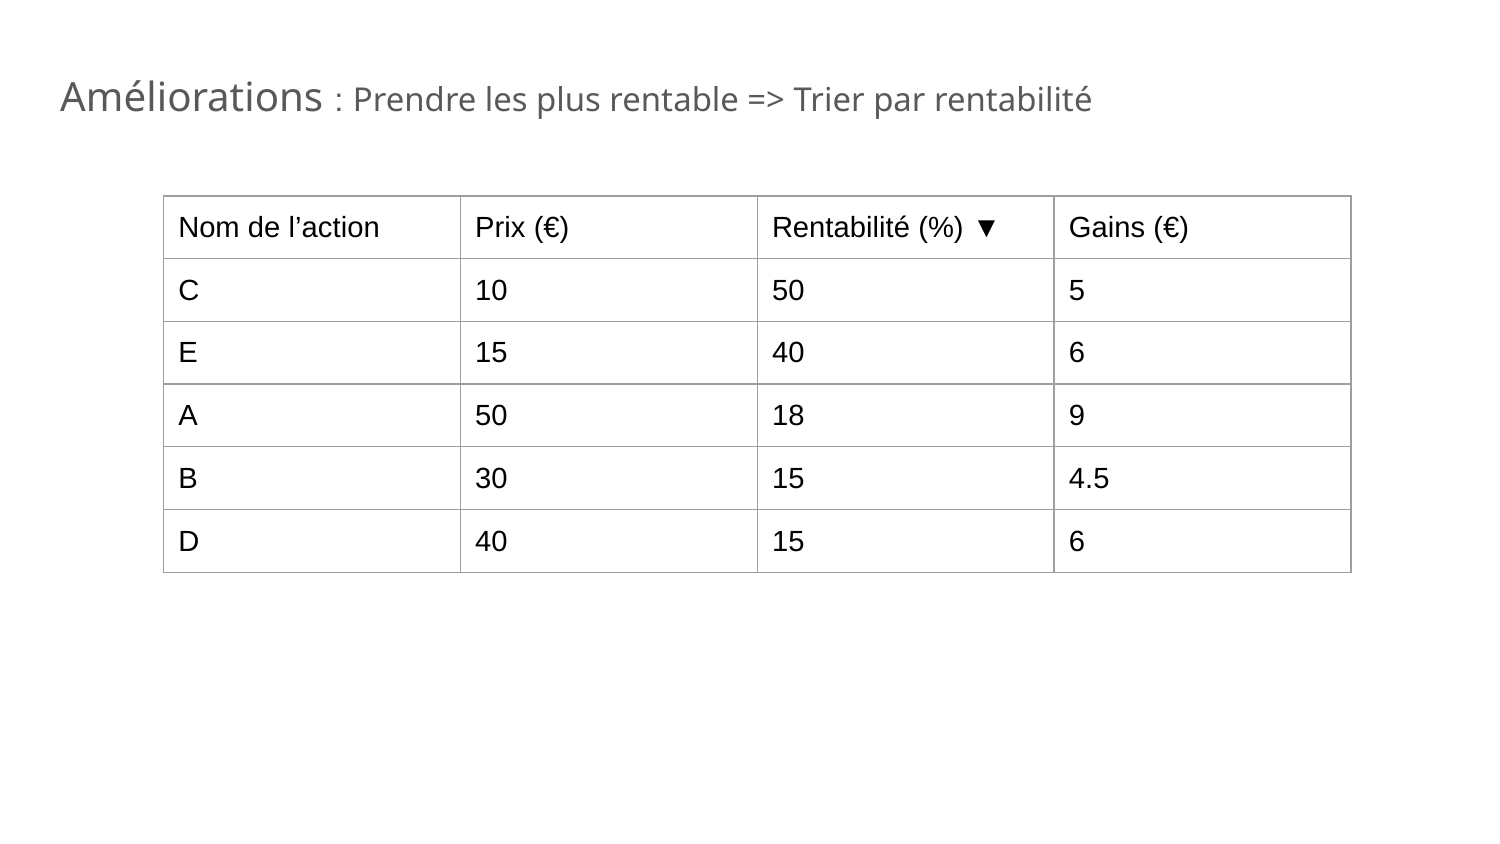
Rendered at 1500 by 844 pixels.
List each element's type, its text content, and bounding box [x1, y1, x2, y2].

table_cell 40 [461, 510, 757, 572]
table_cell D [164, 510, 460, 572]
table_cell 6 [1055, 322, 1350, 383]
table_cell 5 [1055, 259, 1350, 321]
table_cell 10 [461, 259, 757, 321]
table_cell 40 [758, 322, 1053, 383]
table_header Prix (€) [461, 197, 757, 258]
table_header Nom de l’action [164, 197, 460, 258]
list Améliorations : Prendre les plus rentable => Trier par rentabilité [45, 44, 1443, 139]
table_cell B [164, 447, 460, 509]
table_cell 50 [461, 385, 757, 446]
table_cell C [164, 259, 460, 321]
table_cell 18 [758, 385, 1053, 446]
table_cell 50 [758, 259, 1053, 321]
table_cell 15 [461, 322, 757, 383]
table_cell 30 [461, 447, 757, 509]
table_cell 15 [758, 447, 1053, 509]
table_cell 4.5 [1055, 447, 1350, 509]
table_cell E [164, 322, 460, 383]
table_cell A [164, 385, 460, 446]
table_cell 9 [1055, 385, 1350, 446]
table_header Gains (€) [1055, 197, 1350, 258]
table_cell 6 [1055, 510, 1350, 572]
table_header Rentabilité (%) ▼ [758, 197, 1053, 258]
table_cell 15 [758, 510, 1053, 572]
